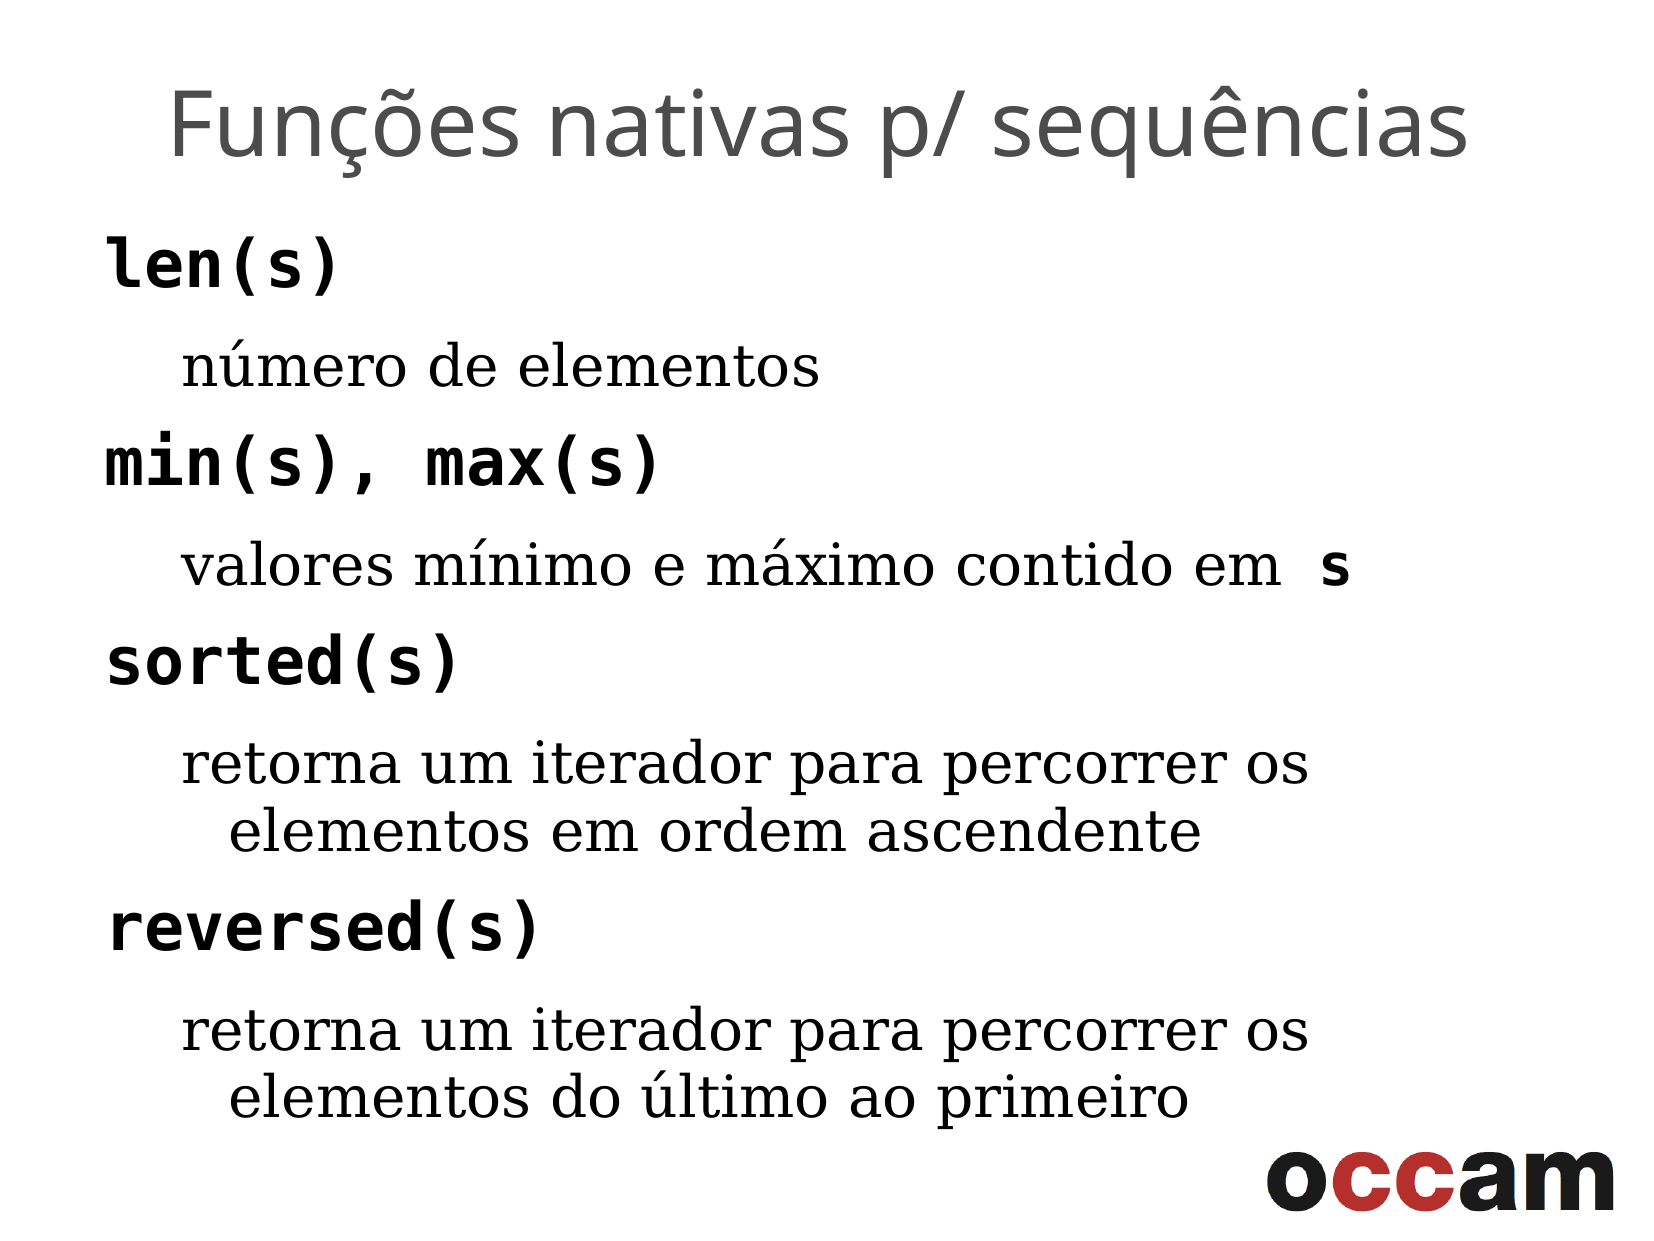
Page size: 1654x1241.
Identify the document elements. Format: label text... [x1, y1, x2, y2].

list len(s) número de elementos min(s), max(s) valores mínimo e máximo contido em s sorted(s) retorna um iterador para percorrer os elementos em ordem ascendente reversed(s) retorna um iterador para percorrer os elementos do último ao primeiro [86, 225, 1576, 1134]
title Funções nativas p/ sequências [75, 17, 1564, 226]
picture [1237, 1122, 1643, 1241]
